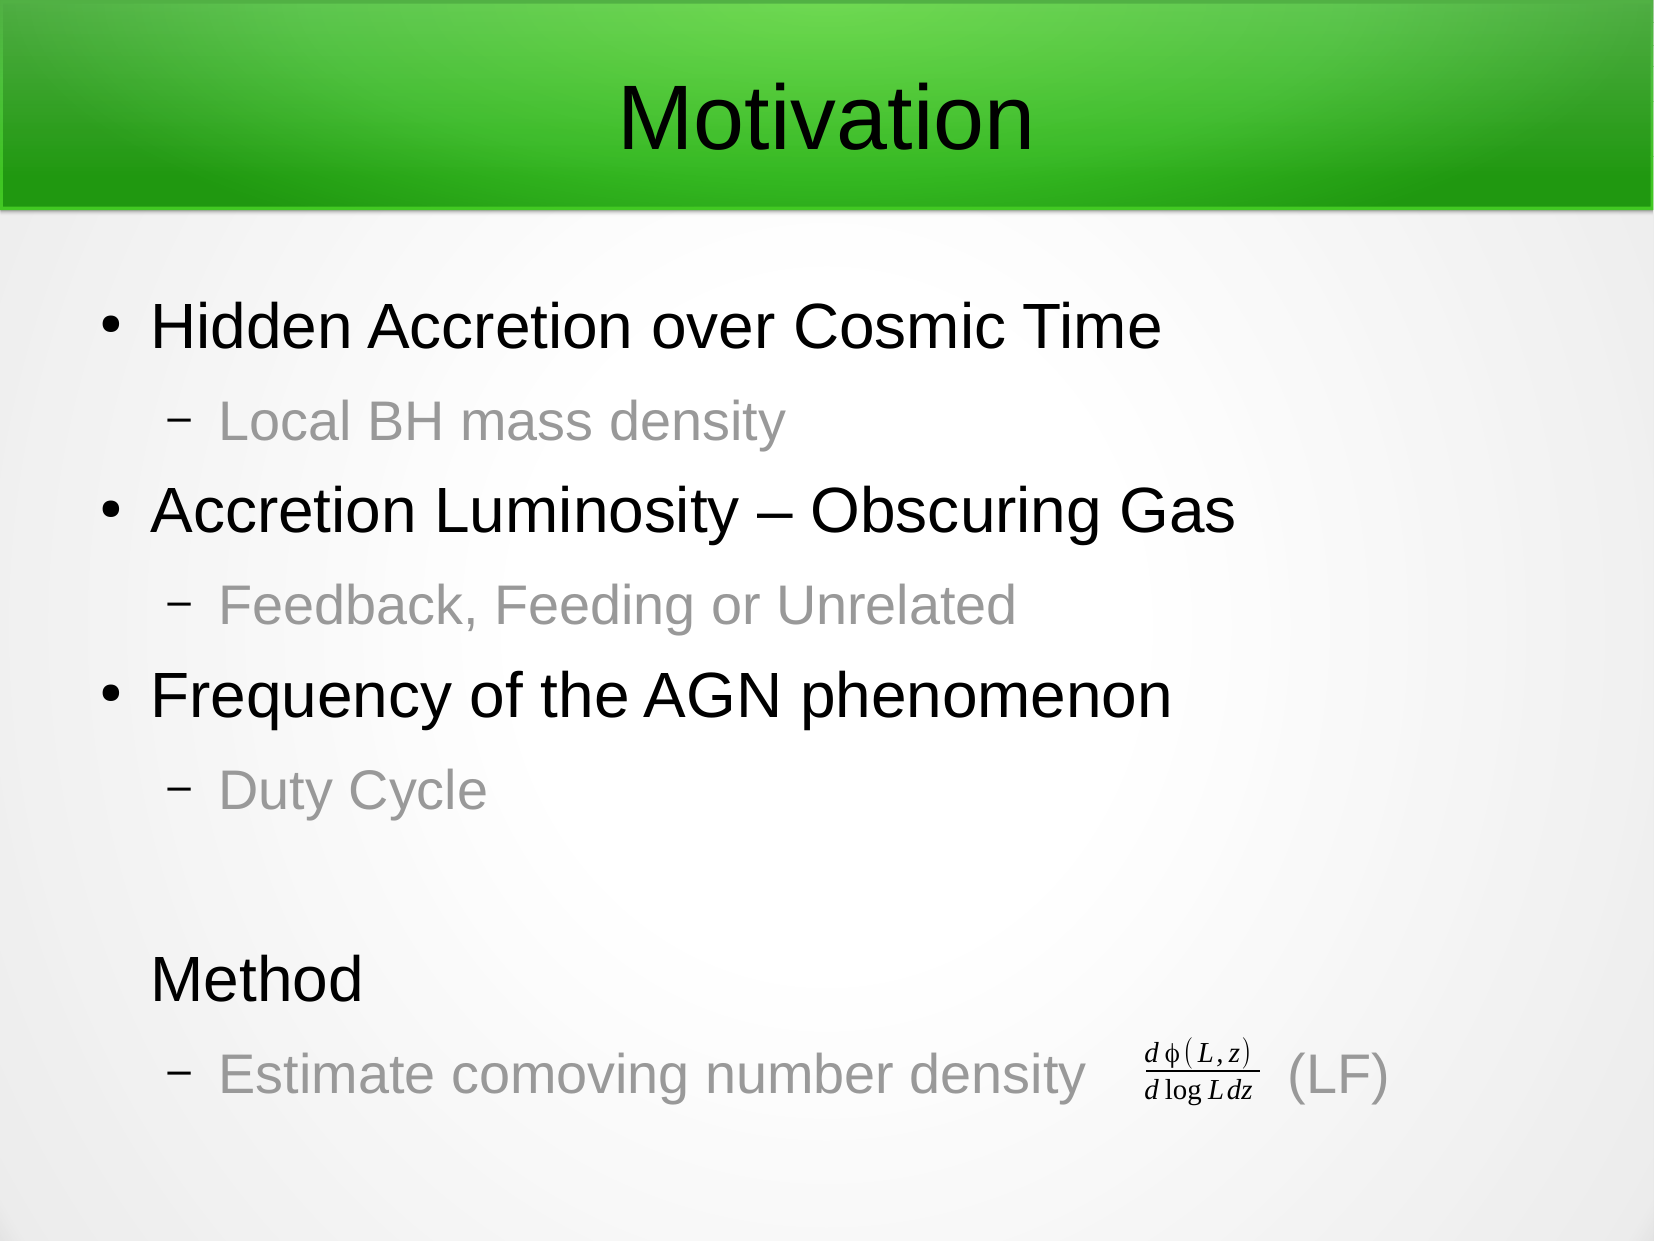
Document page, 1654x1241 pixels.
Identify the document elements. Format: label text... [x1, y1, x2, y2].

title Motivation [82, 47, 1571, 189]
list Hidden Accretion over Cosmic Time Local BH mass density Accretion Luminosity – Obscuring Gas Feedback, Feeding or Unrelated Frequency of the AGN phenomenon Duty Cycle Method Estimate comoving number density (LF) [82, 290, 1571, 1111]
chart [1138, 1035, 1267, 1107]
